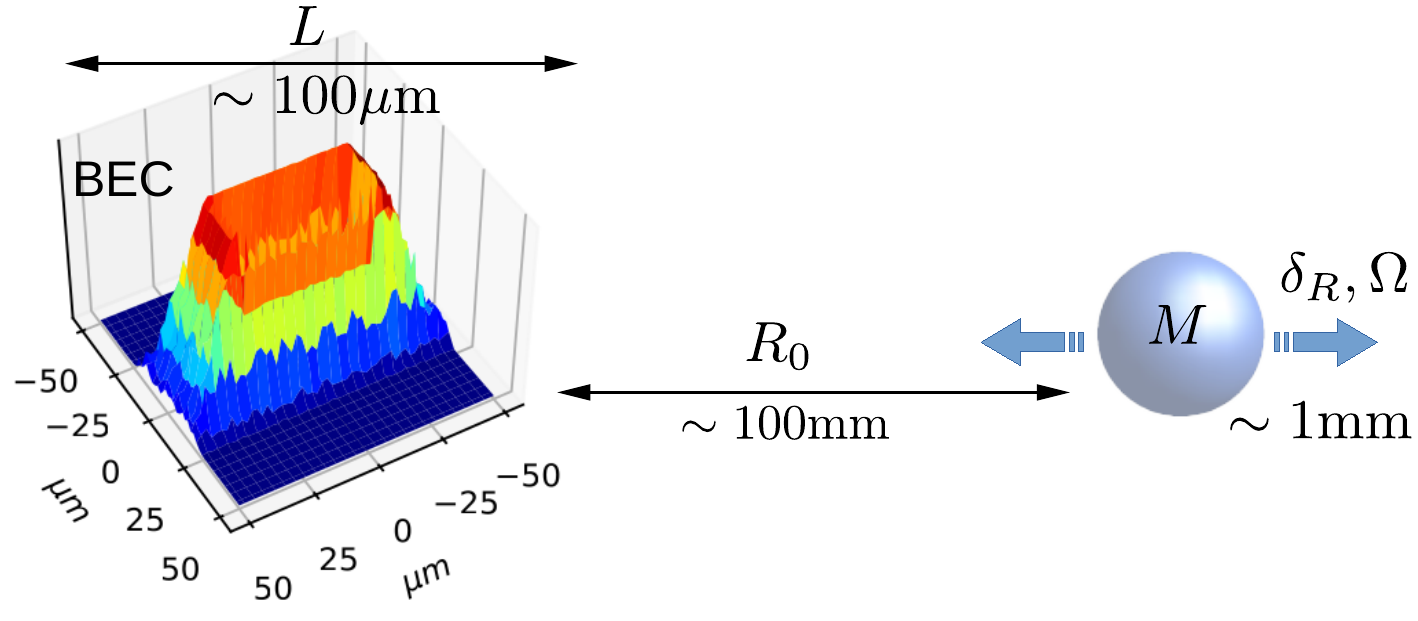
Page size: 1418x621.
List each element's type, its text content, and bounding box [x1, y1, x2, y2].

text_box [1069, 332, 1075, 352]
text_box BEC [72, 150, 195, 233]
picture [741, 320, 811, 373]
text_box [981, 318, 1065, 366]
picture [1083, 238, 1412, 439]
text_box [1078, 332, 1084, 352]
text_box [1293, 318, 1378, 367]
picture [5, 6, 574, 608]
text_box [1284, 332, 1289, 352]
text_box [1274, 332, 1280, 352]
picture [679, 405, 889, 440]
